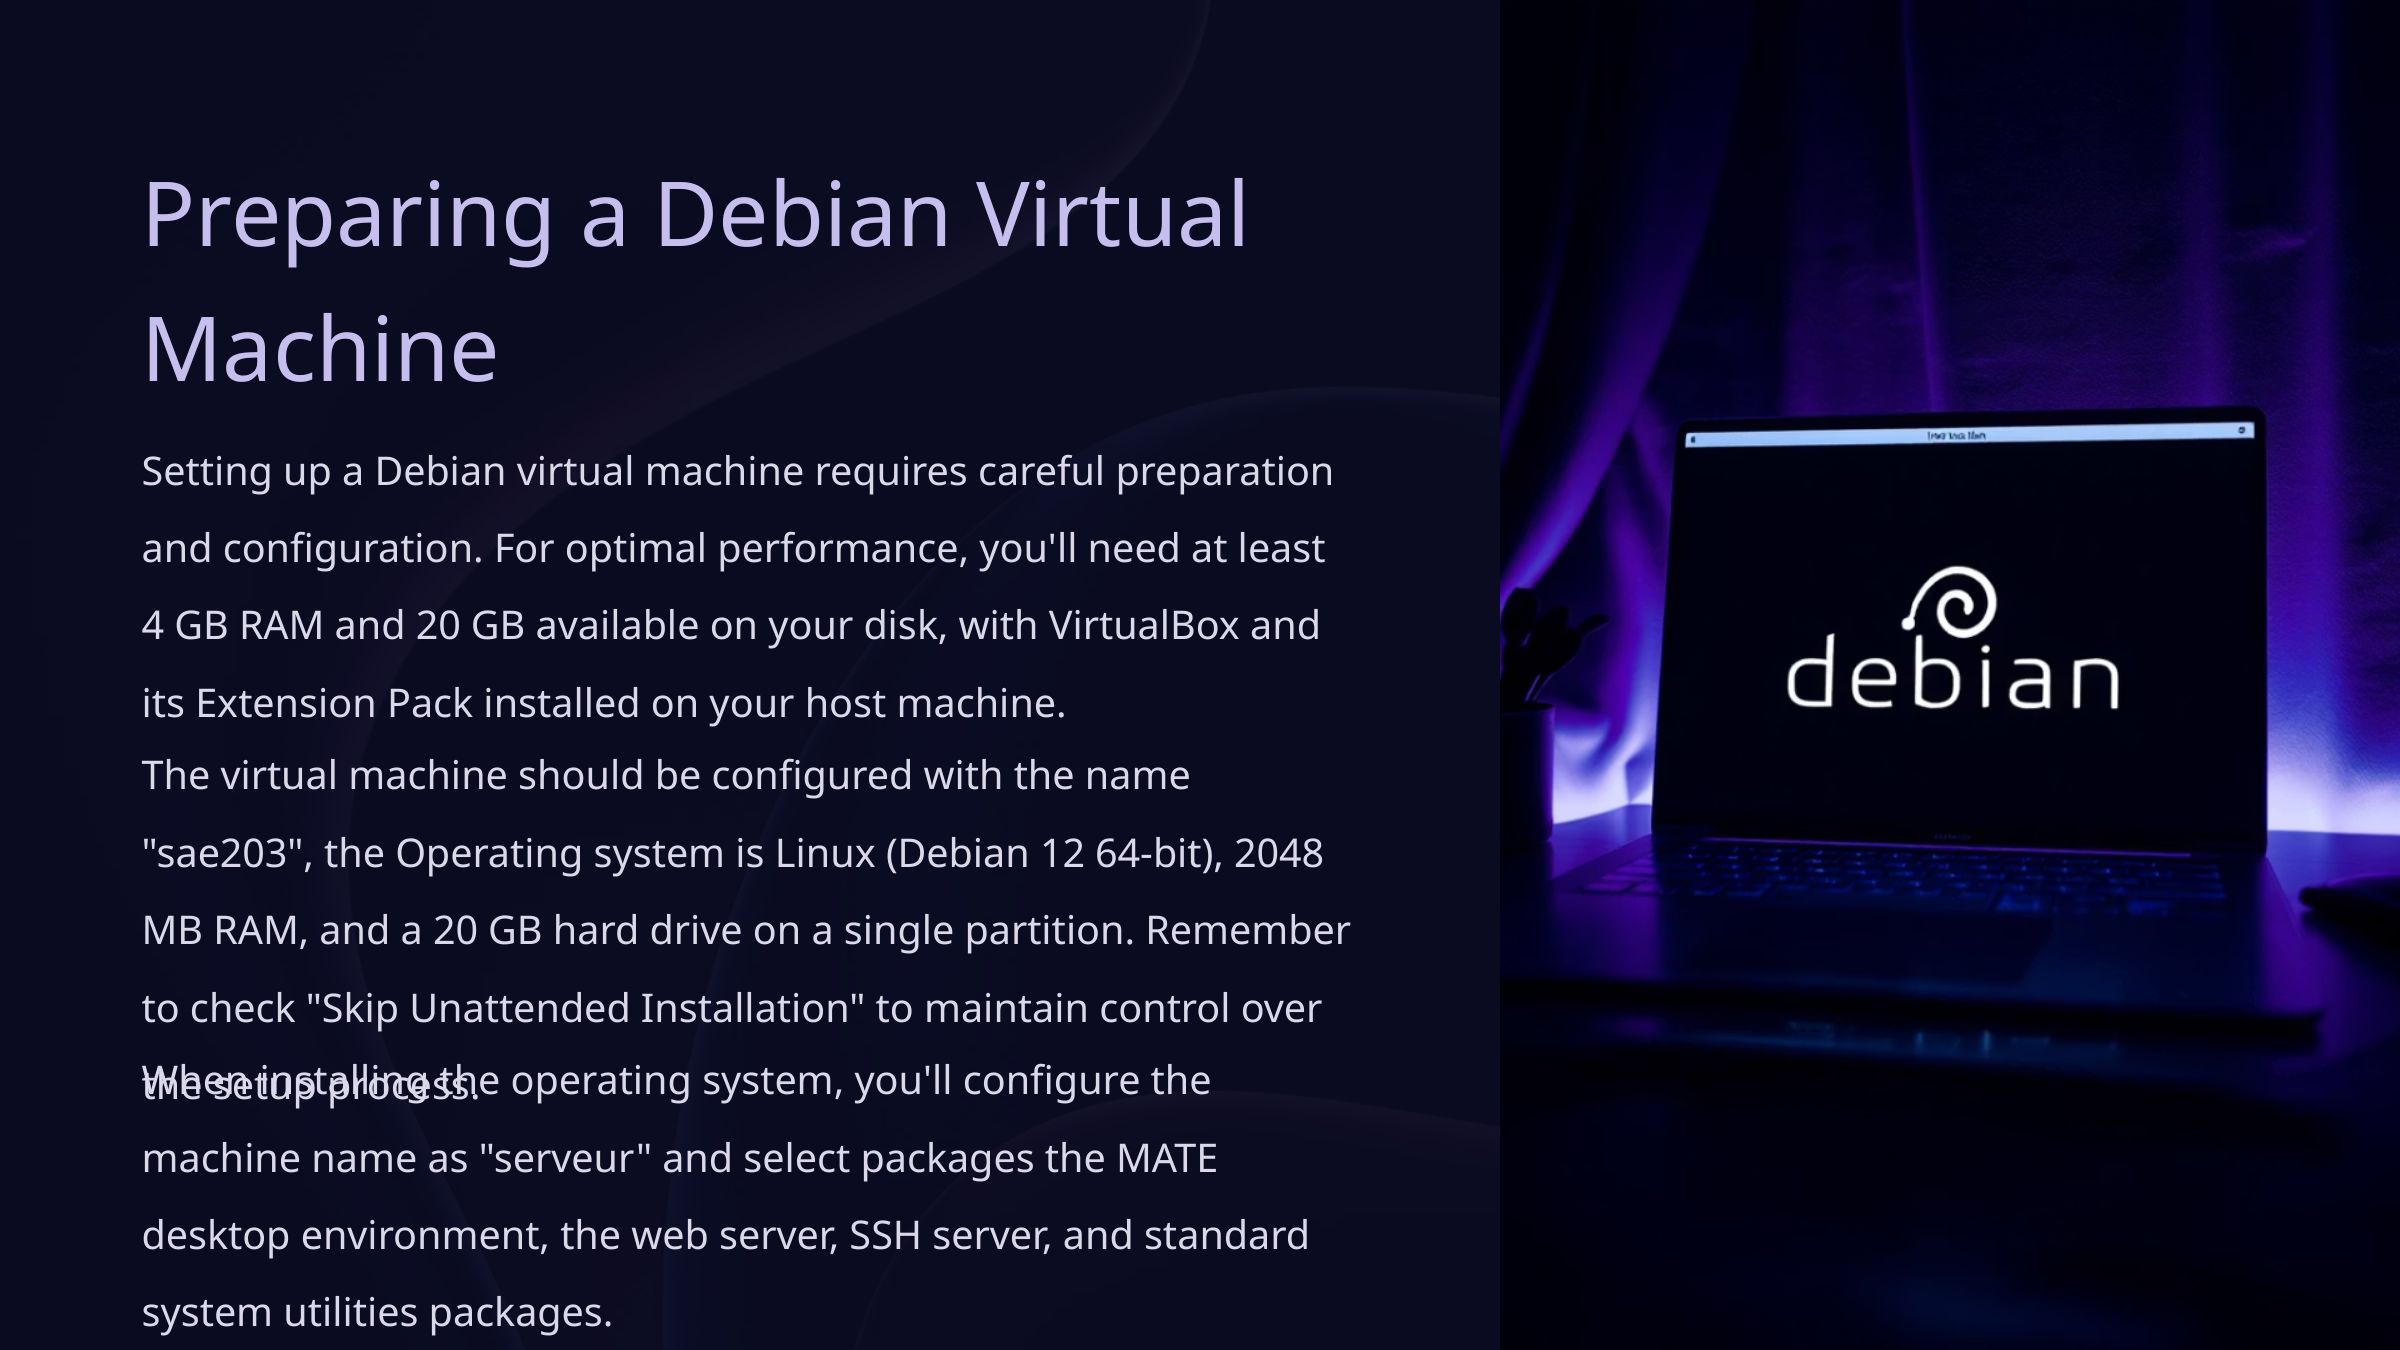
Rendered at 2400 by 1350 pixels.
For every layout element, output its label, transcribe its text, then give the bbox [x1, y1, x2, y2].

text_box Preparing a Debian Virtual Machine [141, 130, 1359, 356]
text_box The virtual machine should be configured with the name "sae203", the Operating system is Linux (Debian 12 64-bit), 2048 MB RAM, and a 20 GB hard drive on a single partition. Remember to check "Skip Unattended Installation" to maintain control over the setup process. [141, 720, 1359, 980]
text_box Setting up a Debian virtual machine requires careful preparation and configuration. For optimal performance, you'll need at least 4 GB RAM and 20 GB available on your disk, with VirtualBox and its Extension Pack installed on your host machine. [141, 415, 1359, 675]
text_box When installing the operating system, you'll configure the machine name as "serveur" and select packages the MATE desktop environment, the web server, SSH server, and standard system utilities packages. [141, 1025, 1359, 1220]
picture [1500, 0, 2400, 1350]
